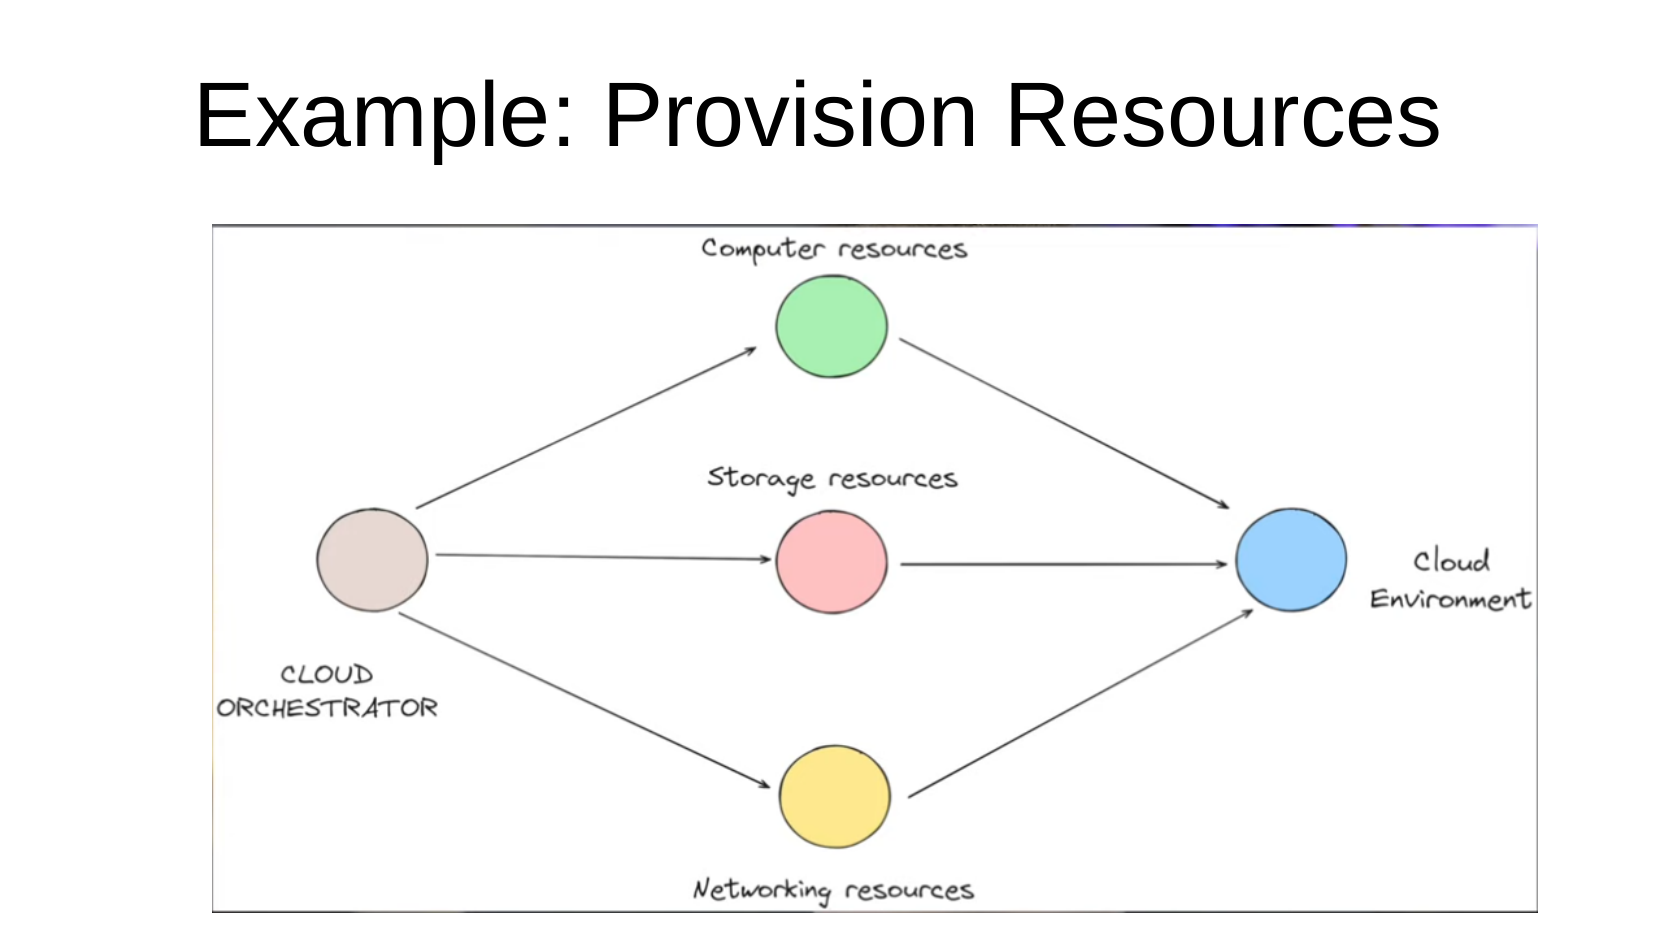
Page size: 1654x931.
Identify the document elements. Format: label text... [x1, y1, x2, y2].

title Example: Provision Resources [75, 37, 1564, 193]
picture [212, 224, 1538, 913]
